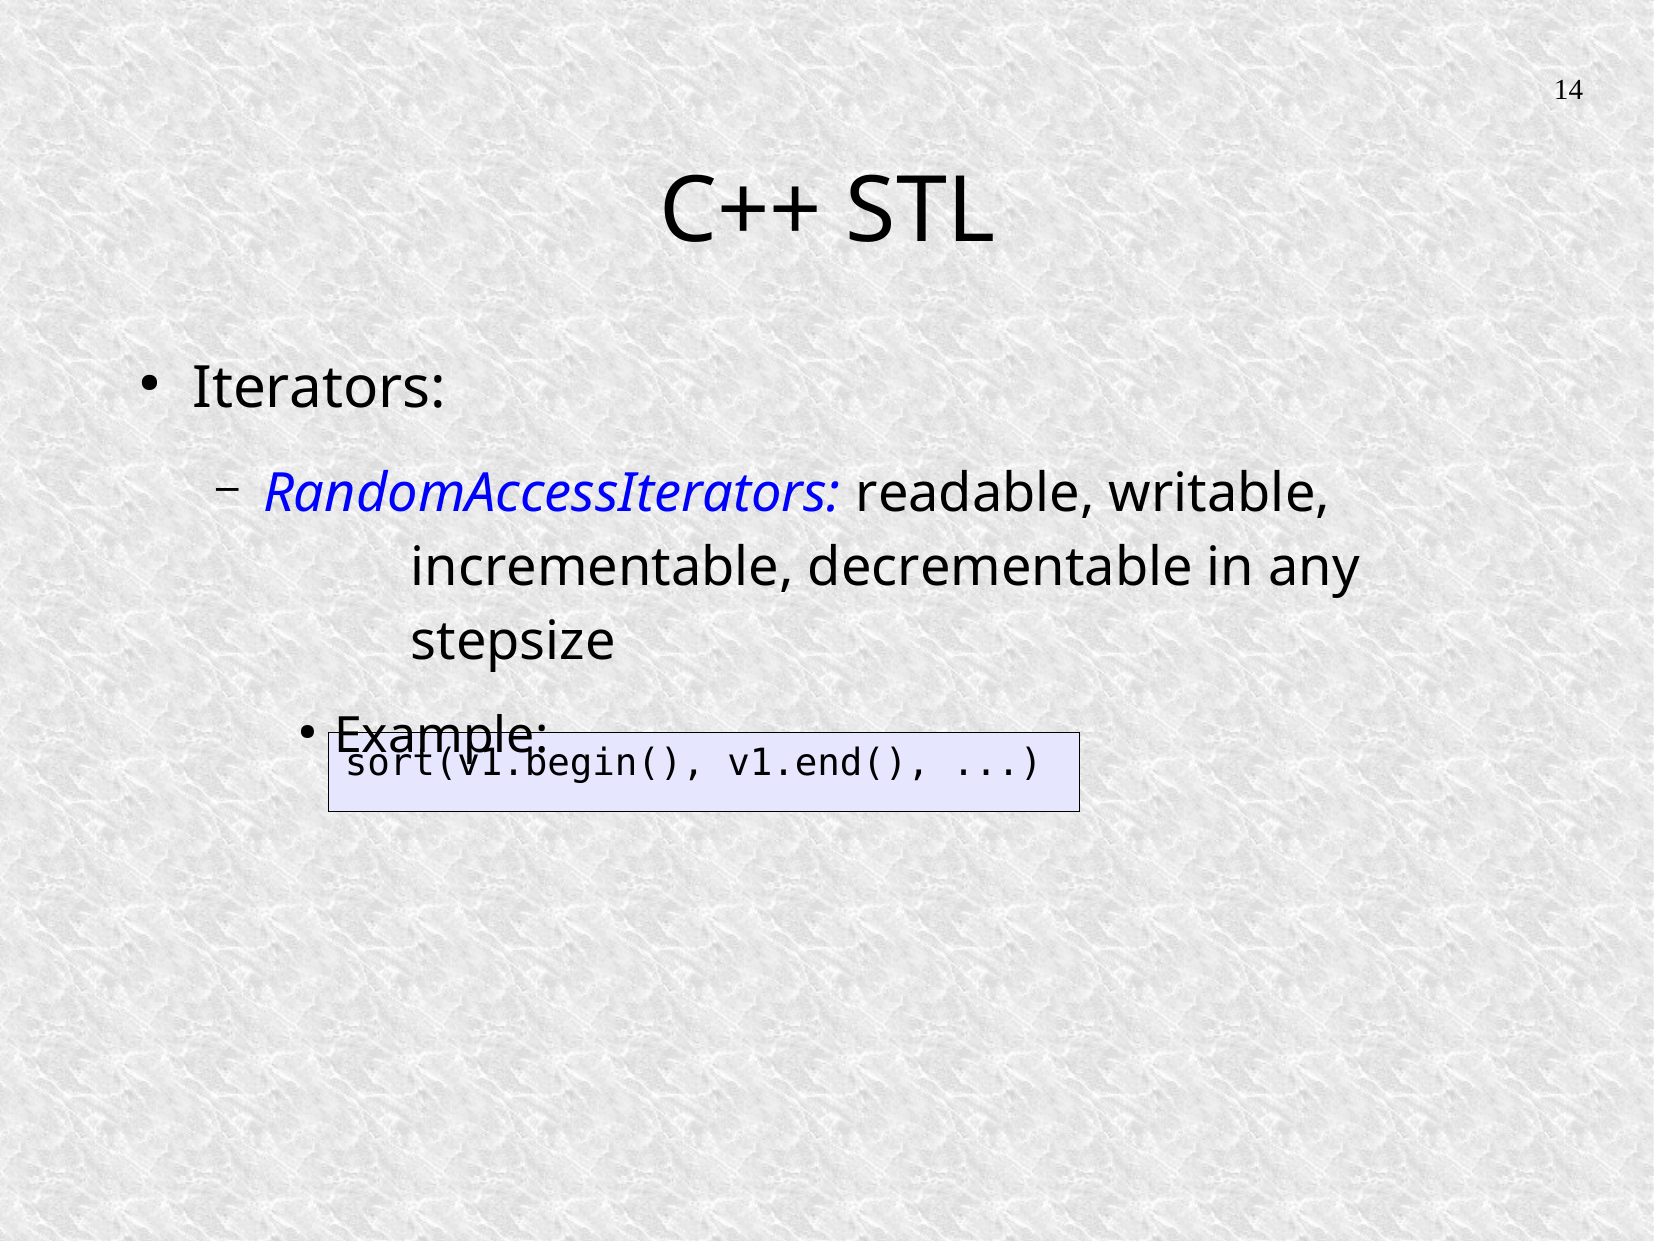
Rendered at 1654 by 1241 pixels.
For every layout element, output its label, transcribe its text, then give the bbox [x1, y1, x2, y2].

text_box sort(v1.begin(), v1.end(), ...) [344, 740, 1043, 786]
list Iterators: RandomAccessIterators: readable, writable, incrementable, decrementable in any stepsize Example: [121, 344, 1534, 1127]
picture [0, 0, 1654, 1241]
title C++ STL [121, 102, 1534, 311]
